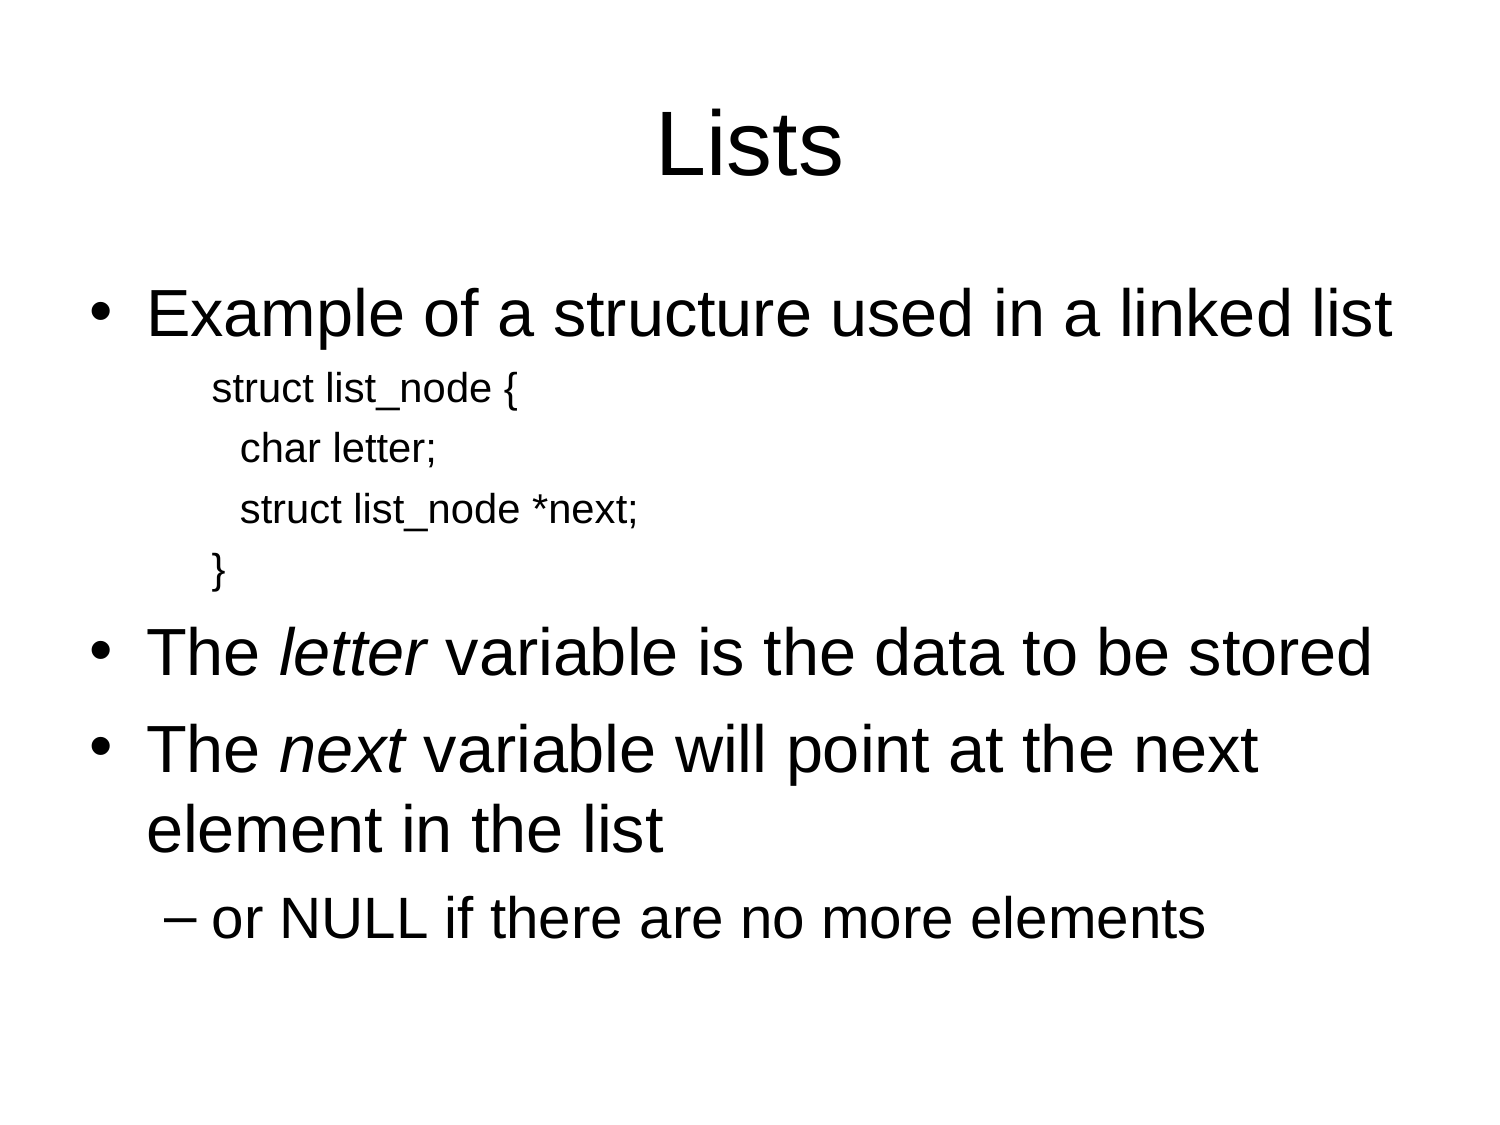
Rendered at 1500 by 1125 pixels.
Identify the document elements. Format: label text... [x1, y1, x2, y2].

title Lists [75, 45, 1426, 233]
list Example of a structure used in a linked list struct list_node { char letter; struct list_node *next; } The letter variable is the data to be stored The next variable will point at the next element in the list or NULL if there are no more elements [75, 262, 1426, 1005]
